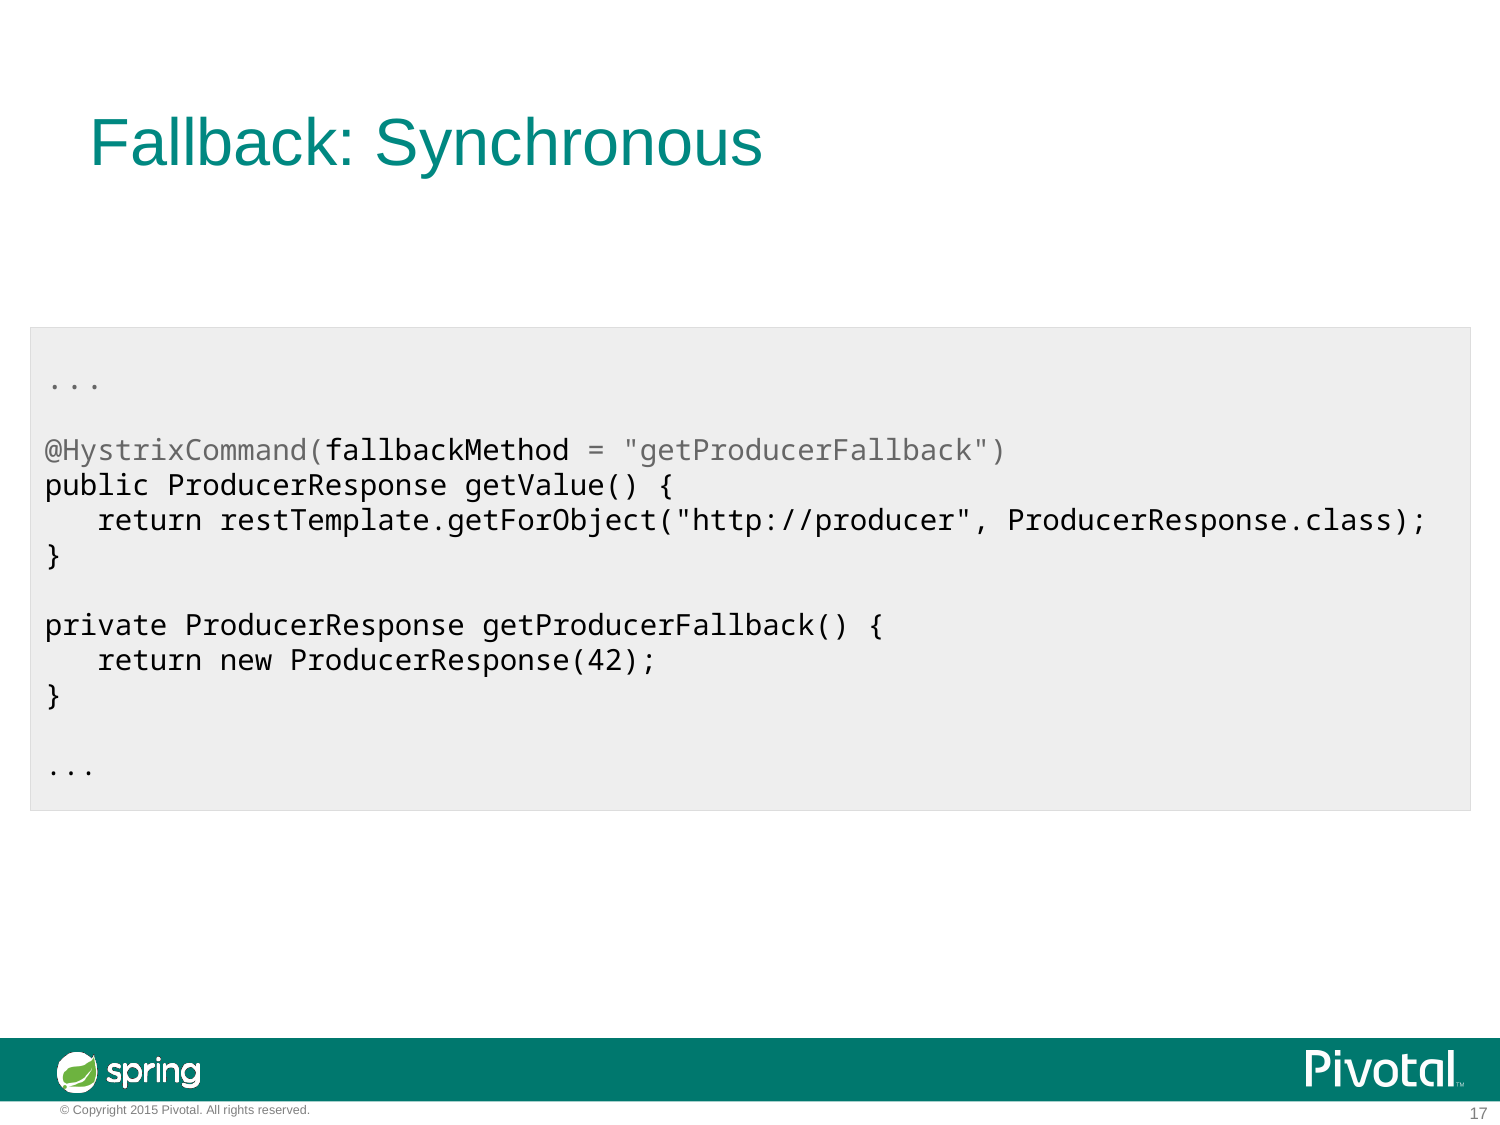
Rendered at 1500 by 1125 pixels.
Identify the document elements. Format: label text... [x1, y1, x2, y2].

picture [32, 1041, 210, 1103]
title Fallback: Synchronous [75, 45, 1426, 233]
text_box ... @HystrixCommand(fallbackMethod = "getProducerFallback") public ProducerResponse getValue() { return restTemplate.getForObject("http://producer", ProducerResponse.class); } private ProducerResponse getProducerFallback() { return new ProducerResponse(42); } ... [30, 327, 1471, 811]
picture [1306, 1050, 1464, 1087]
